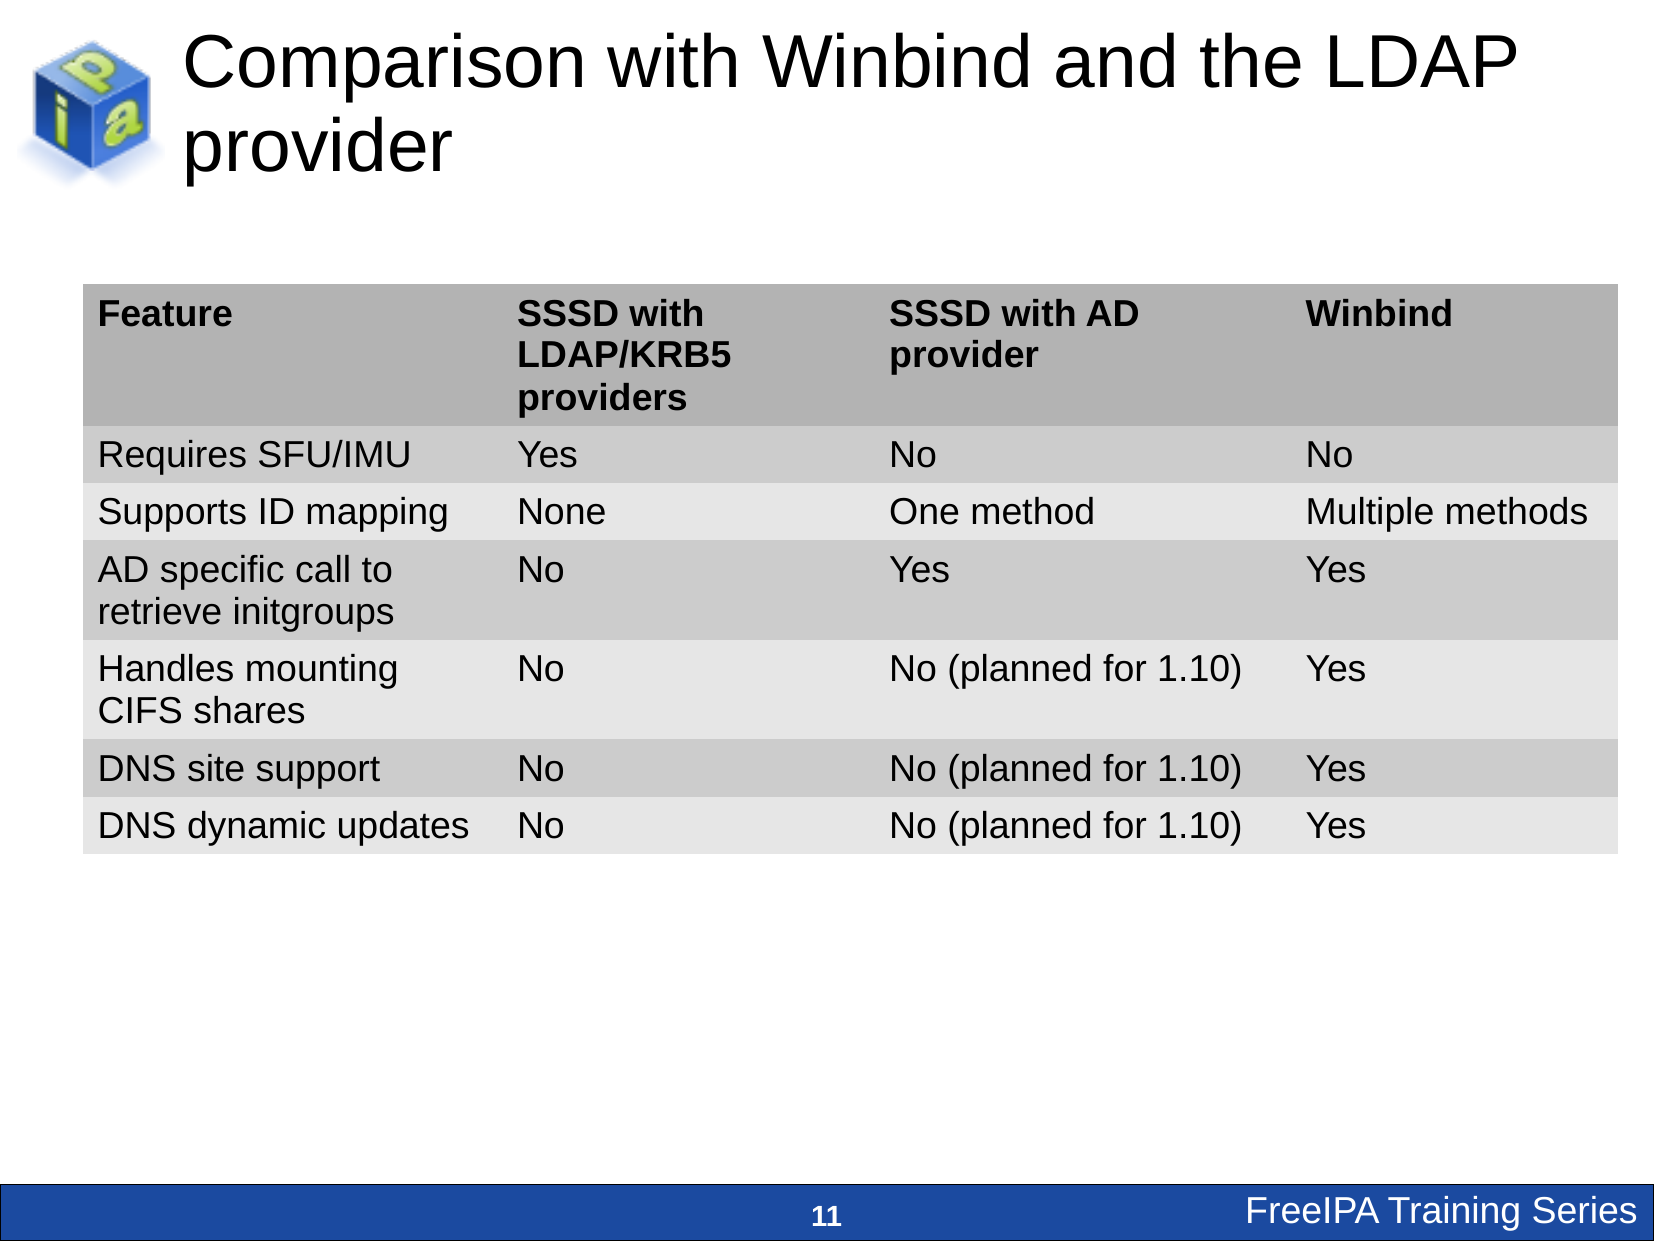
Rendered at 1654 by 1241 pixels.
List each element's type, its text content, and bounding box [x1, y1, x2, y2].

title Comparison with Winbind and the LDAP provider [182, 1, 1579, 207]
table_cell No (planned for 1.10) [874, 797, 1291, 854]
picture [17, 34, 165, 193]
table_header SSSD with AD provider [874, 284, 1291, 426]
table_cell No [874, 426, 1291, 483]
table_cell Yes [874, 540, 1291, 640]
table_cell No [502, 640, 874, 739]
table_cell DNS site support [83, 739, 502, 797]
table_cell No (planned for 1.10) [874, 739, 1291, 797]
table_cell Yes [1291, 739, 1618, 797]
table_cell Yes [1291, 540, 1618, 640]
table_header Winbind [1291, 284, 1618, 426]
table_cell No [502, 797, 874, 854]
table_cell One method [874, 483, 1291, 540]
table_cell DNS dynamic updates [83, 797, 502, 854]
table_cell Multiple methods [1291, 483, 1618, 540]
table_cell No (planned for 1.10) [874, 640, 1291, 739]
table_header Feature [83, 284, 502, 426]
table_cell Yes [1291, 640, 1618, 739]
table_cell Handles mounting CIFS shares [83, 640, 502, 739]
table_cell None [502, 483, 874, 540]
table_cell Yes [502, 426, 874, 483]
table_cell AD specific call to retrieve initgroups [83, 540, 502, 640]
table_header SSSD with LDAP/KRB5 providers [502, 284, 874, 426]
table_cell No [1291, 426, 1618, 483]
table_cell Supports ID mapping [83, 483, 502, 540]
table_cell Yes [1291, 797, 1618, 854]
table_cell Requires SFU/IMU [83, 426, 502, 483]
table_cell No [502, 739, 874, 797]
table_cell No [502, 540, 874, 640]
